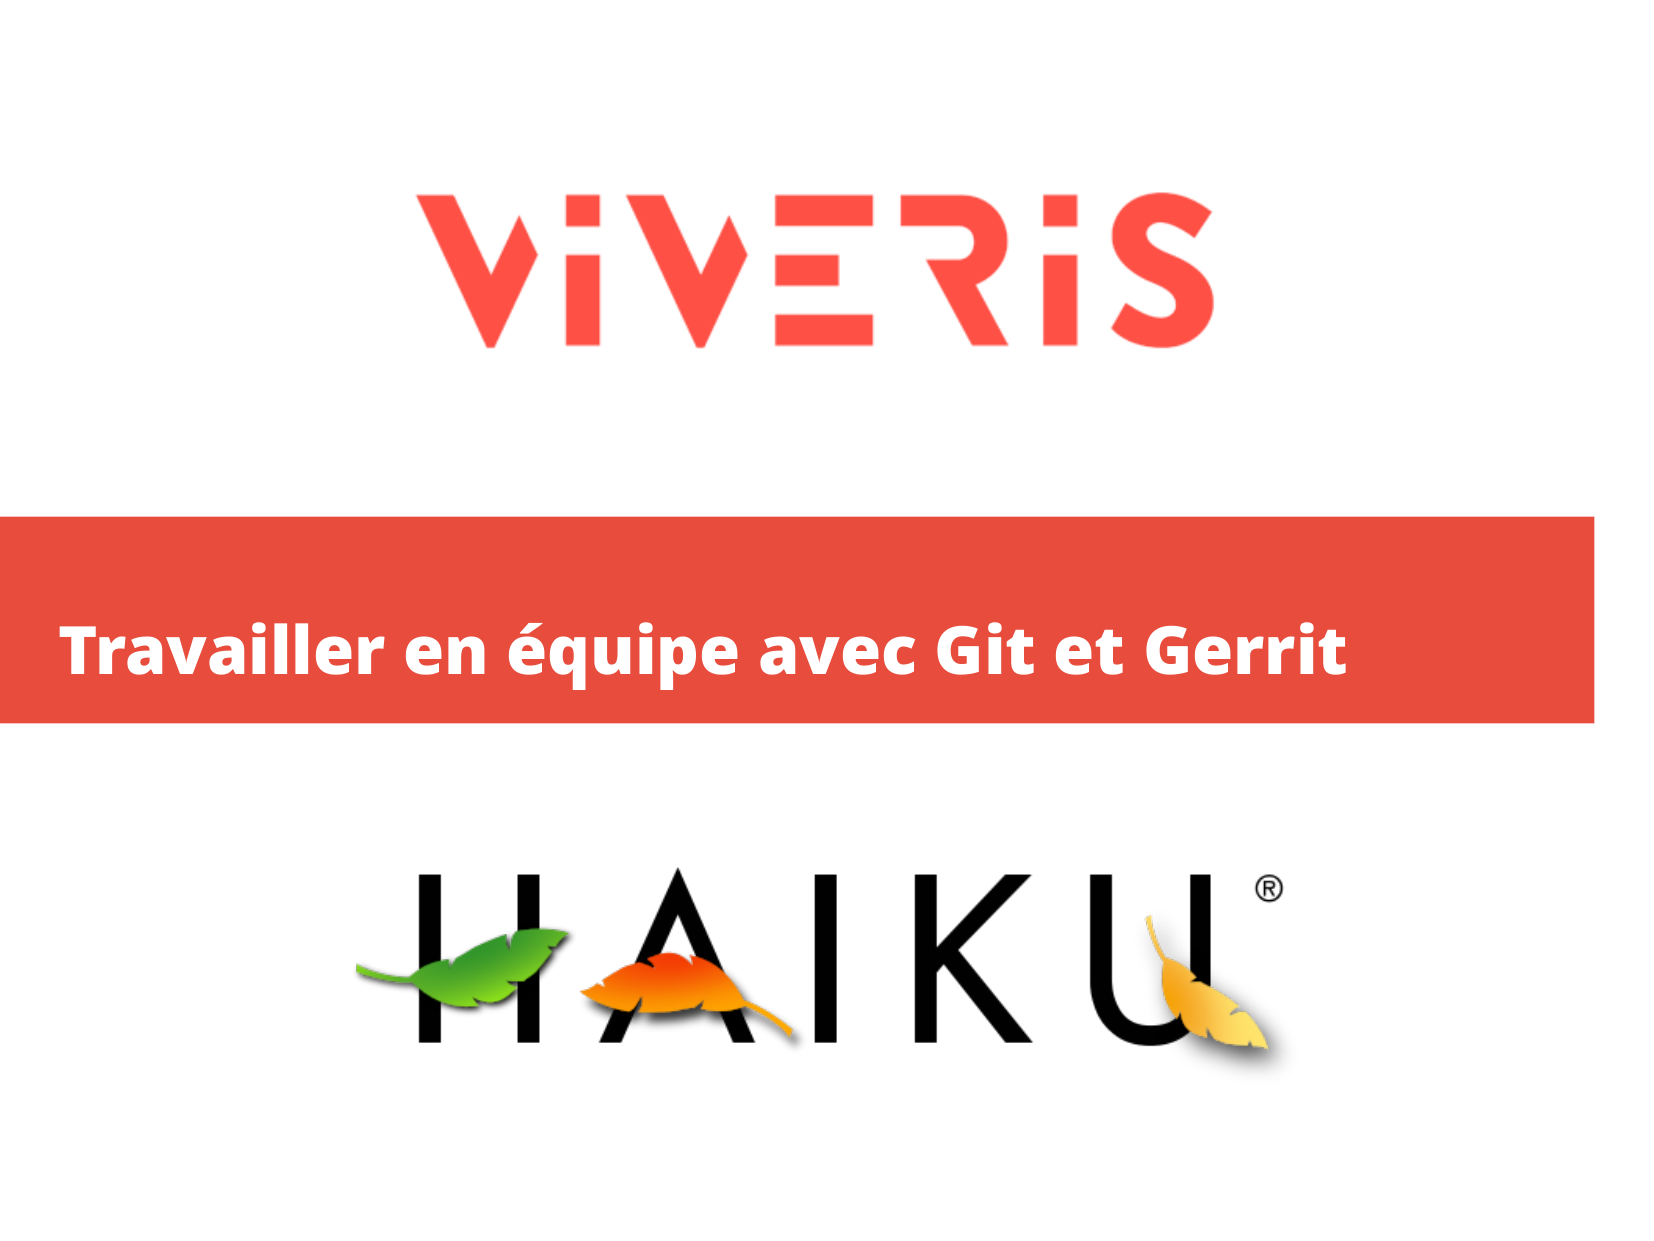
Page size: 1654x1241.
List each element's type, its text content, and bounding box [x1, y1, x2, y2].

picture [352, 867, 1300, 1087]
title Travailler en équipe avec Git et Gerrit [59, 546, 1595, 694]
picture [401, 177, 1229, 365]
